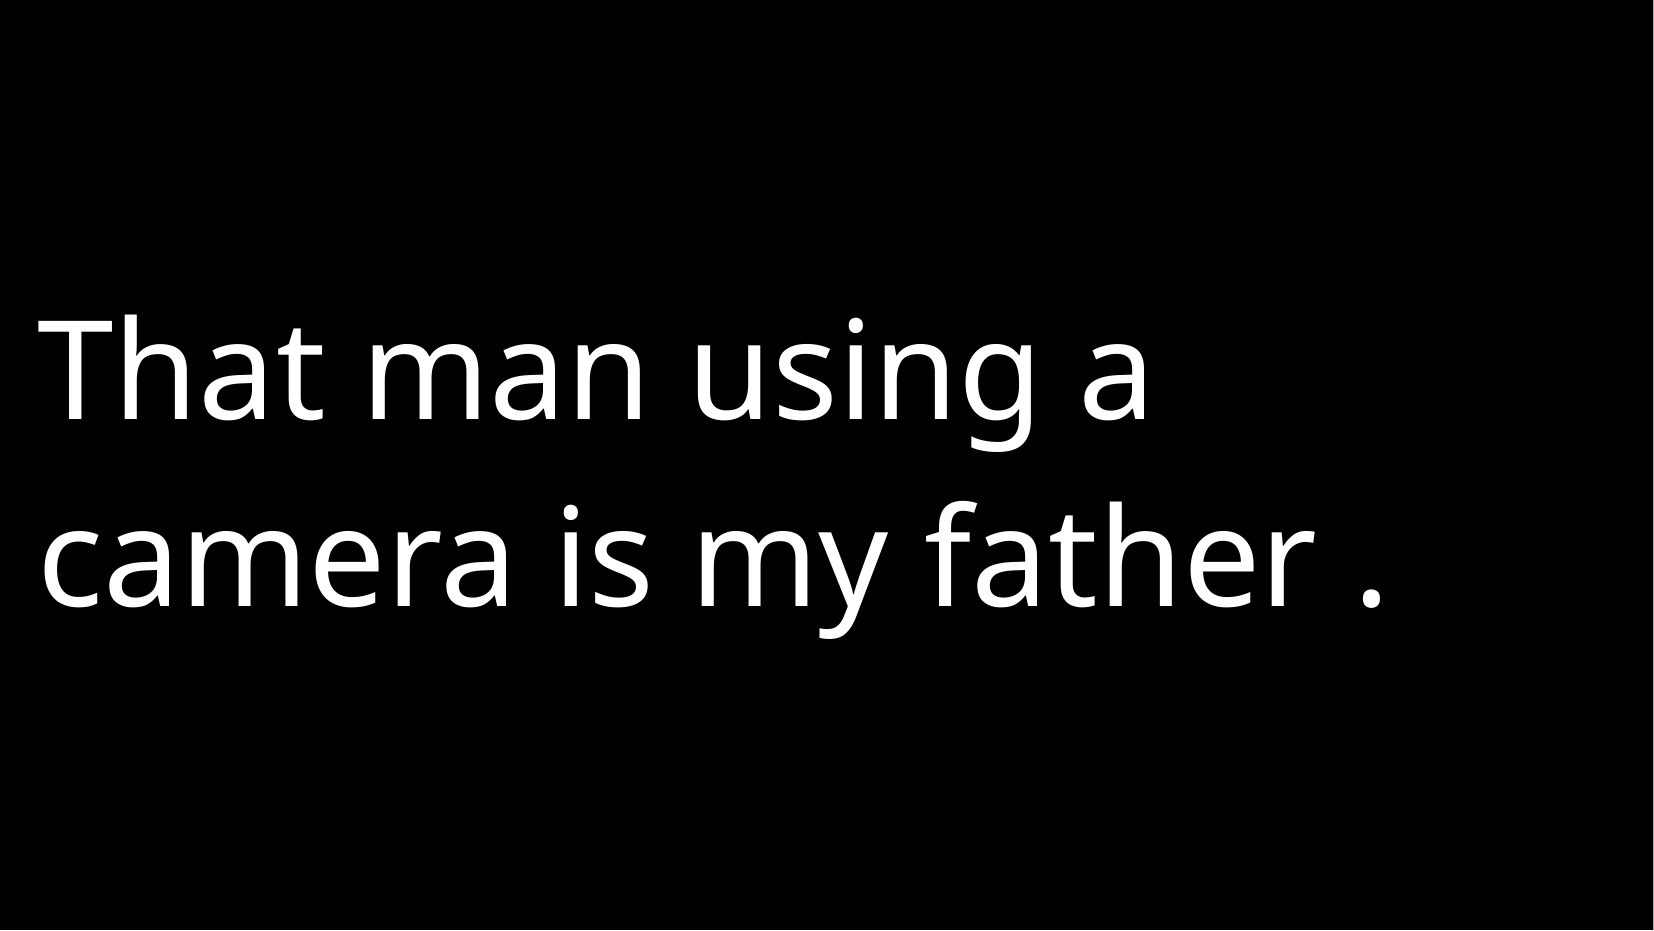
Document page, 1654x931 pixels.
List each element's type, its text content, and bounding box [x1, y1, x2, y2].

title That man using a camera is my father . [37, 19, 1612, 900]
